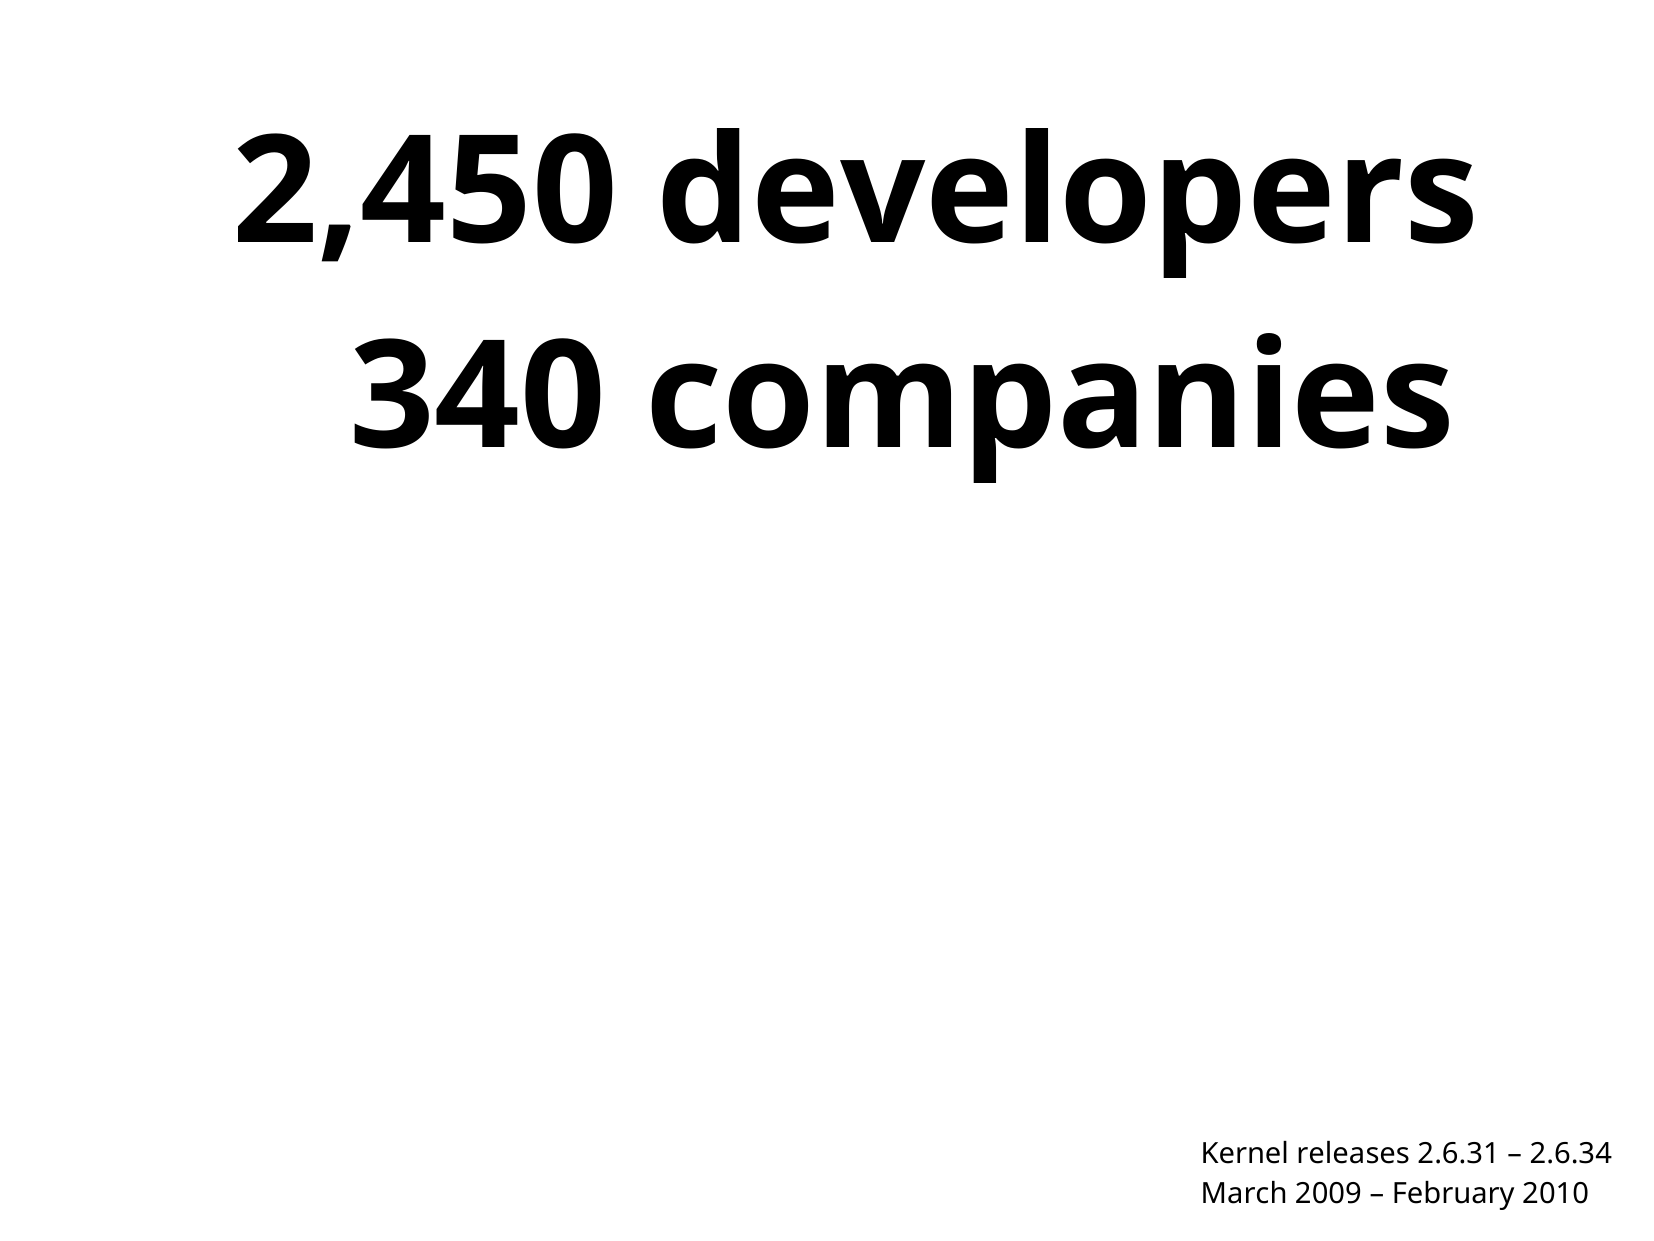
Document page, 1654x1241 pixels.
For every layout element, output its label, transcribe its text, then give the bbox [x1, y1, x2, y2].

text_box 2,450 developers 340 companies [217, 75, 1437, 451]
text_box Kernel releases 2.6.31 – 2.6.34 March 2009 – February 2010 [1185, 1125, 1609, 1211]
